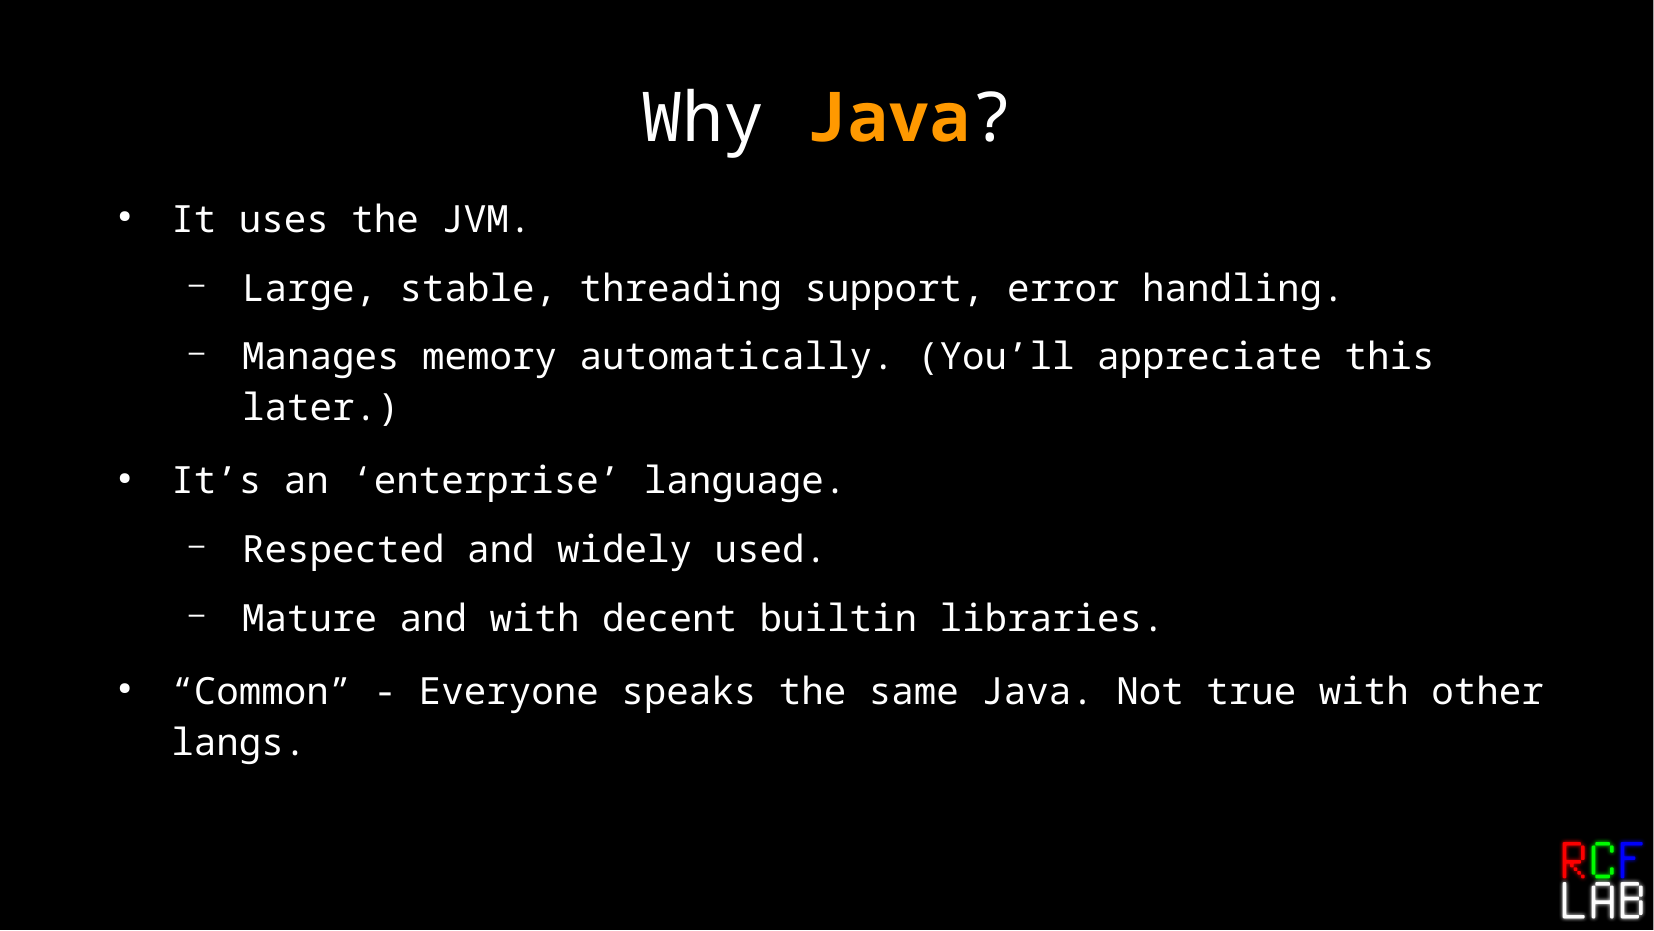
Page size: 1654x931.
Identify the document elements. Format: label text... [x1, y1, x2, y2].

list It uses the JVM. Large, stable, threading support, error handling. Manages memory automatically. (You’ll appreciate this later.) It’s an ‘enterprise’ language. Respected and widely used. Mature and with decent builtin libraries. “Common” - Everyone speaks the same Java. Not true with other langs. [100, 192, 1554, 780]
title Why Java? [82, 37, 1571, 193]
picture [1559, 838, 1646, 922]
